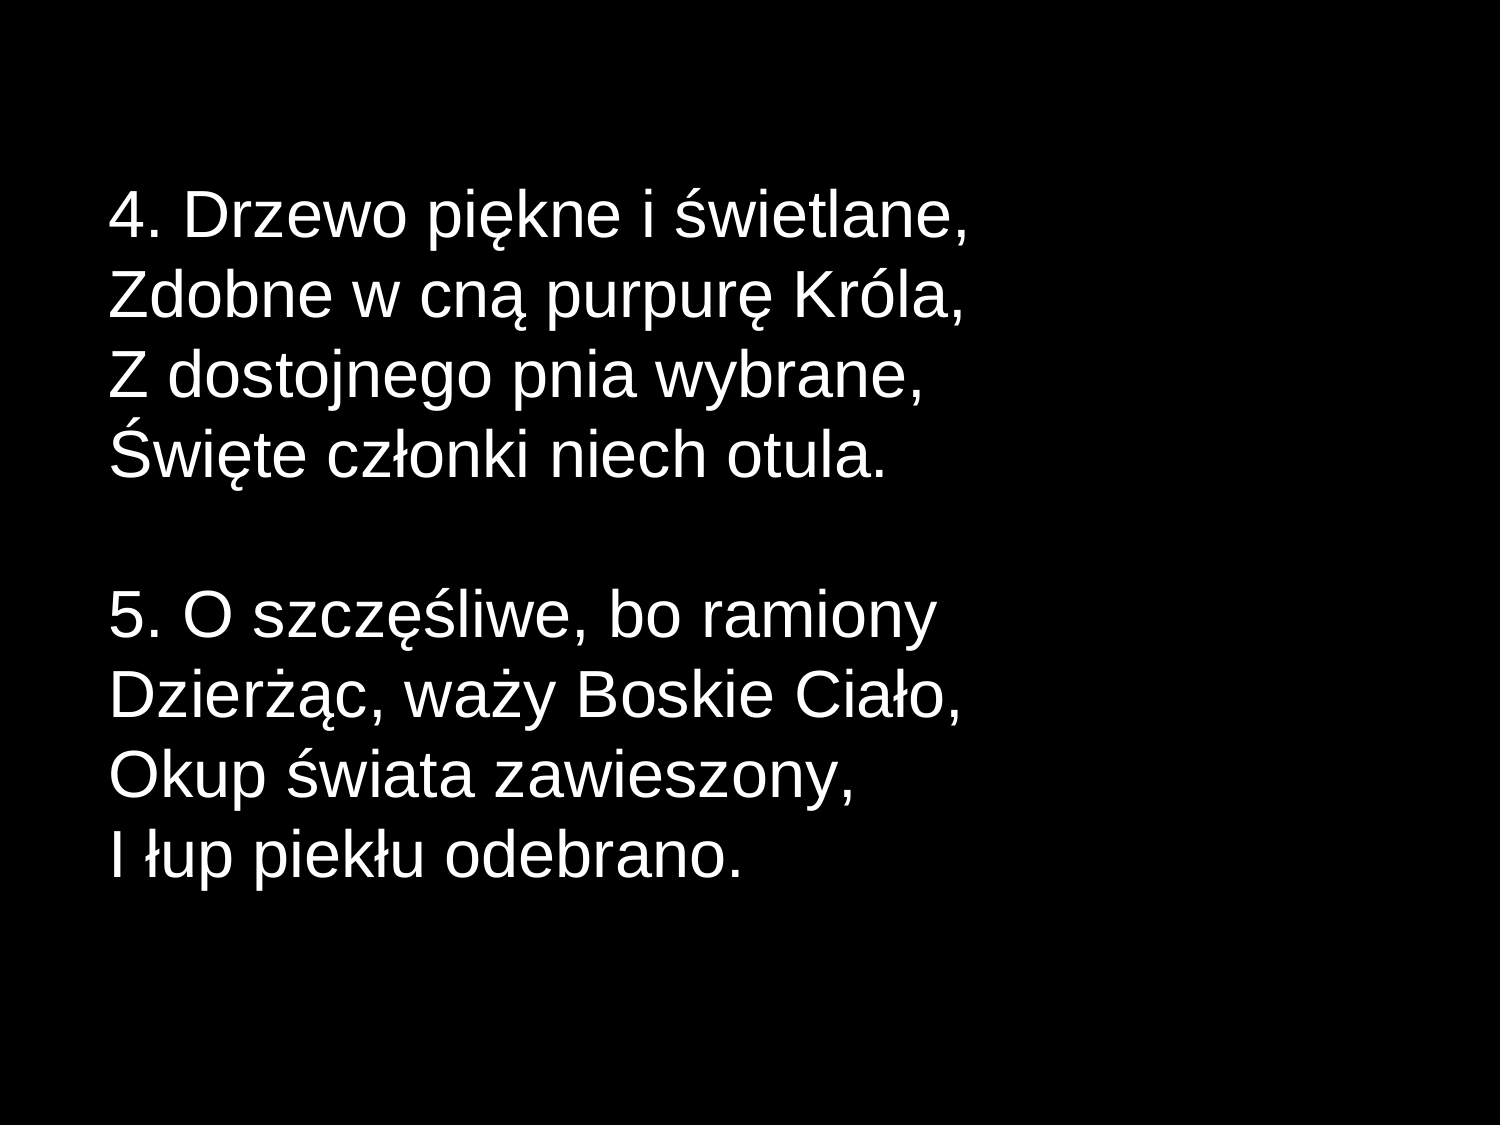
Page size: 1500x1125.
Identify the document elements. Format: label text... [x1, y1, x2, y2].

text_box 4. Drzewo piękne i świetlane, Zdobne w cną purpurę Króla, Z dostojnego pnia wybrane, Święte członki niech otula. 5. O szczęśliwe, bo ramiony Dzierżąc, waży Boskie Ciało, Okup świata zawieszony, I łup piekłu odebrano. [93, 163, 1465, 899]
